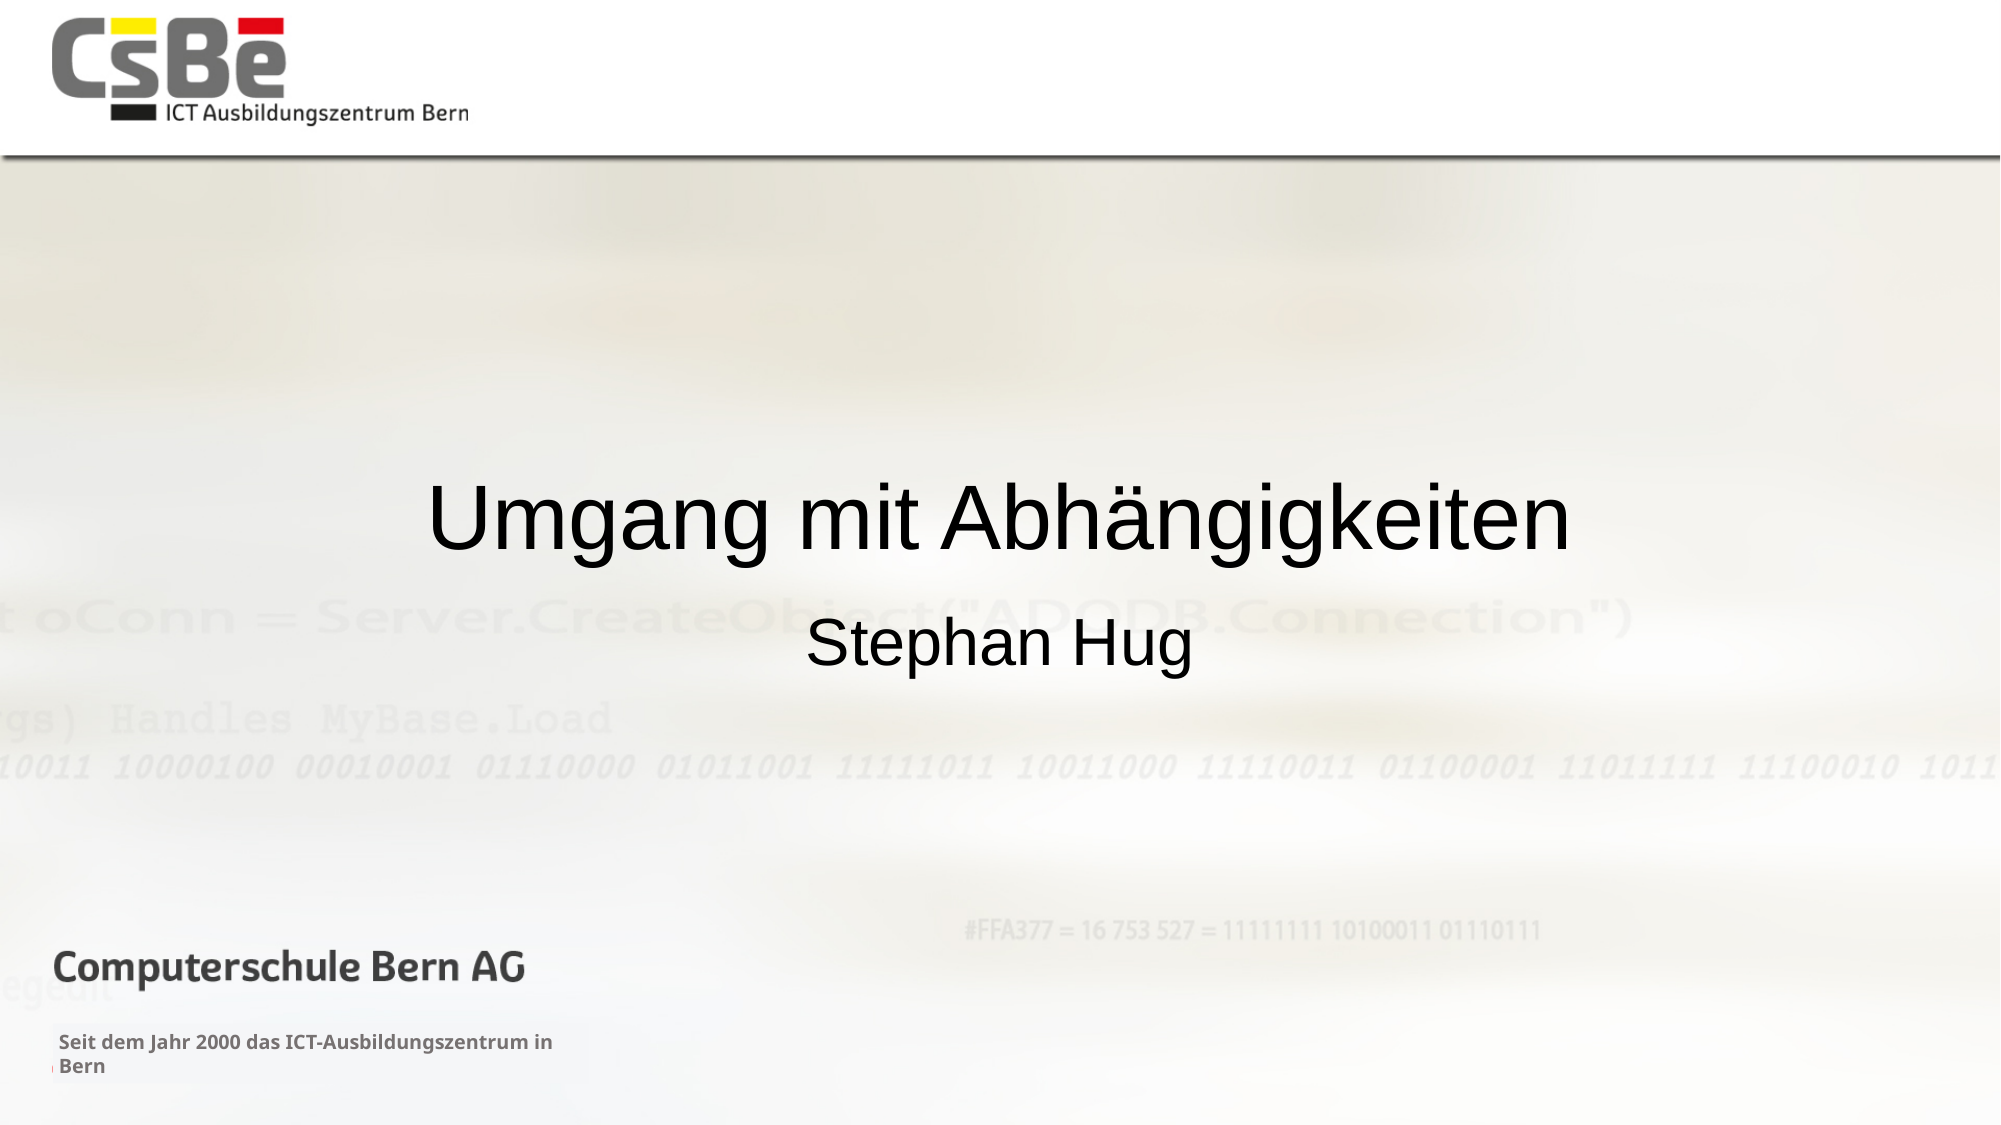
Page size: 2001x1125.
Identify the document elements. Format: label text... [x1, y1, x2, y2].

subtitle Stephan Hug [249, 590, 1750, 863]
picture [0, 0, 2001, 1125]
title Umgang mit Abhängigkeiten [249, 184, 1750, 576]
